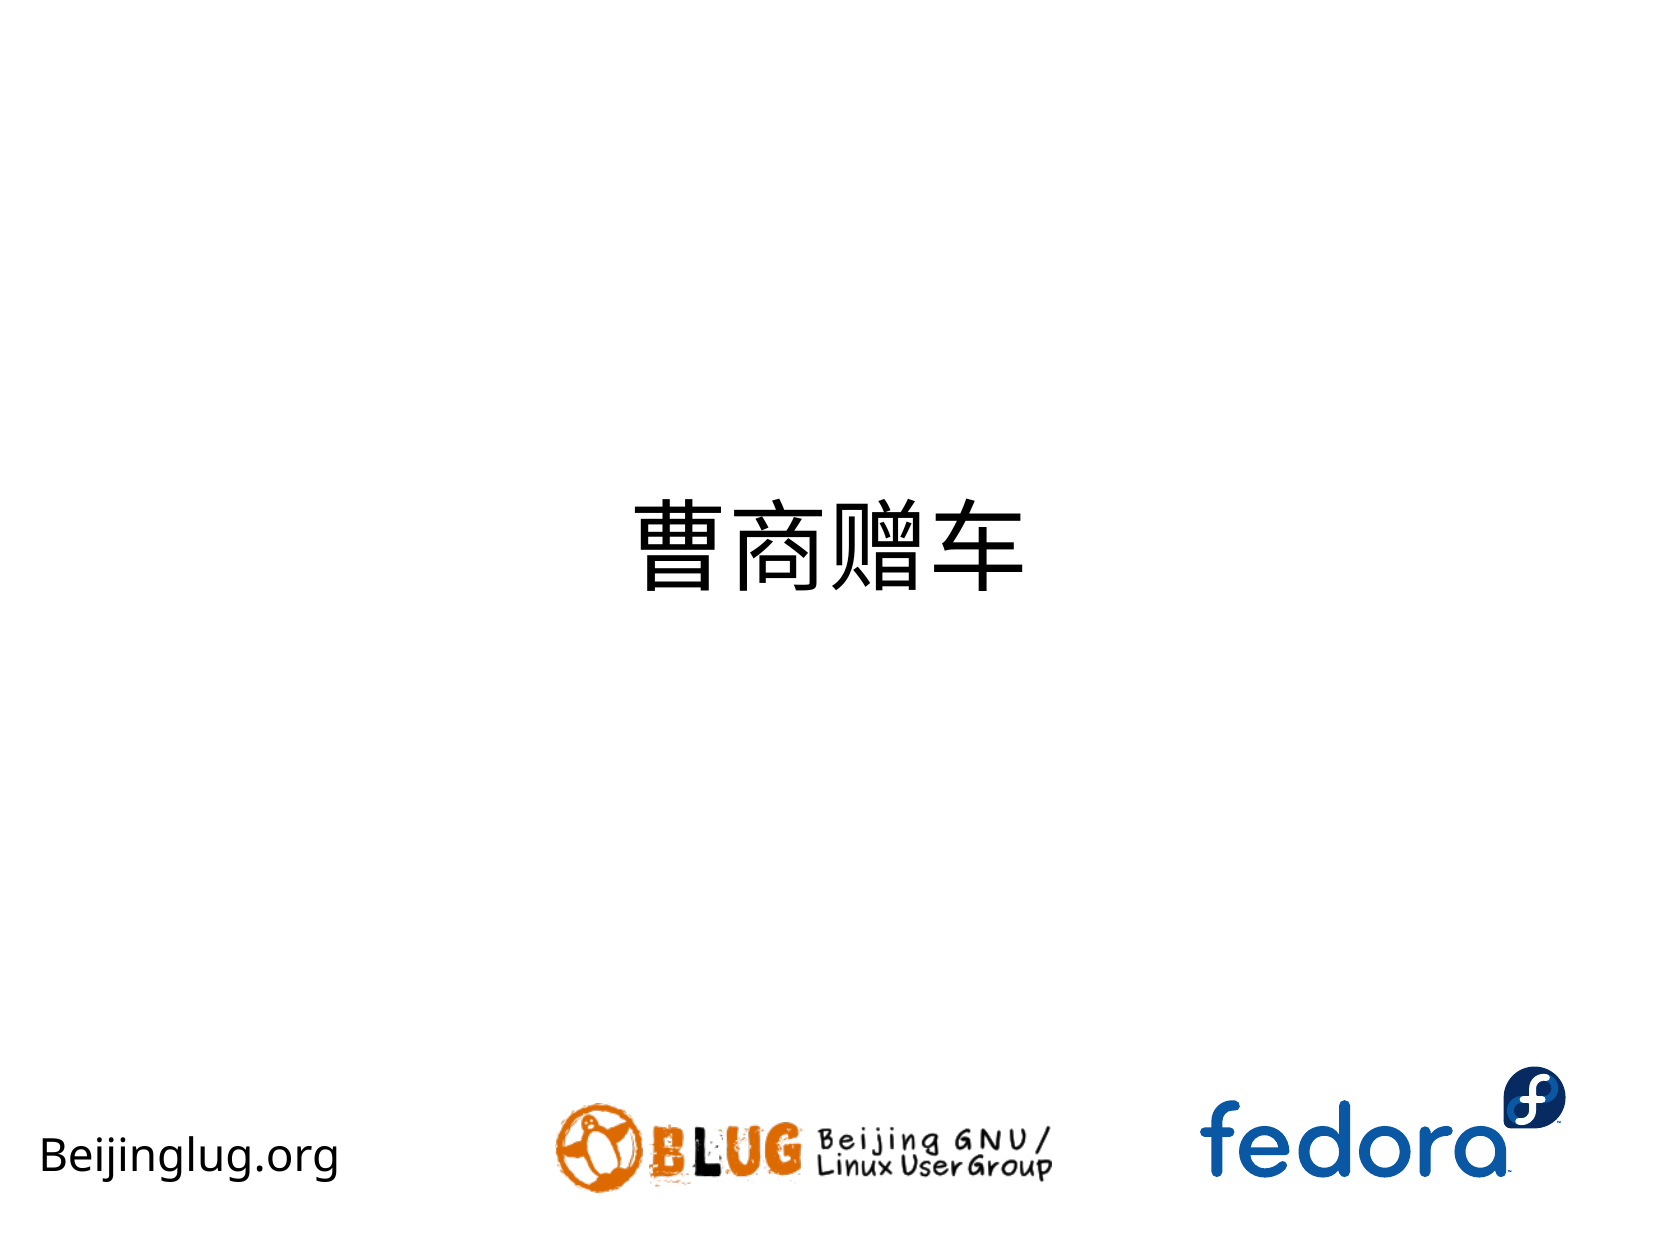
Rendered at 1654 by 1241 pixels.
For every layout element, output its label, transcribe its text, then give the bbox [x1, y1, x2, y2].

text_box 曹商赠车 [614, 460, 1111, 672]
picture [555, 1103, 1052, 1193]
